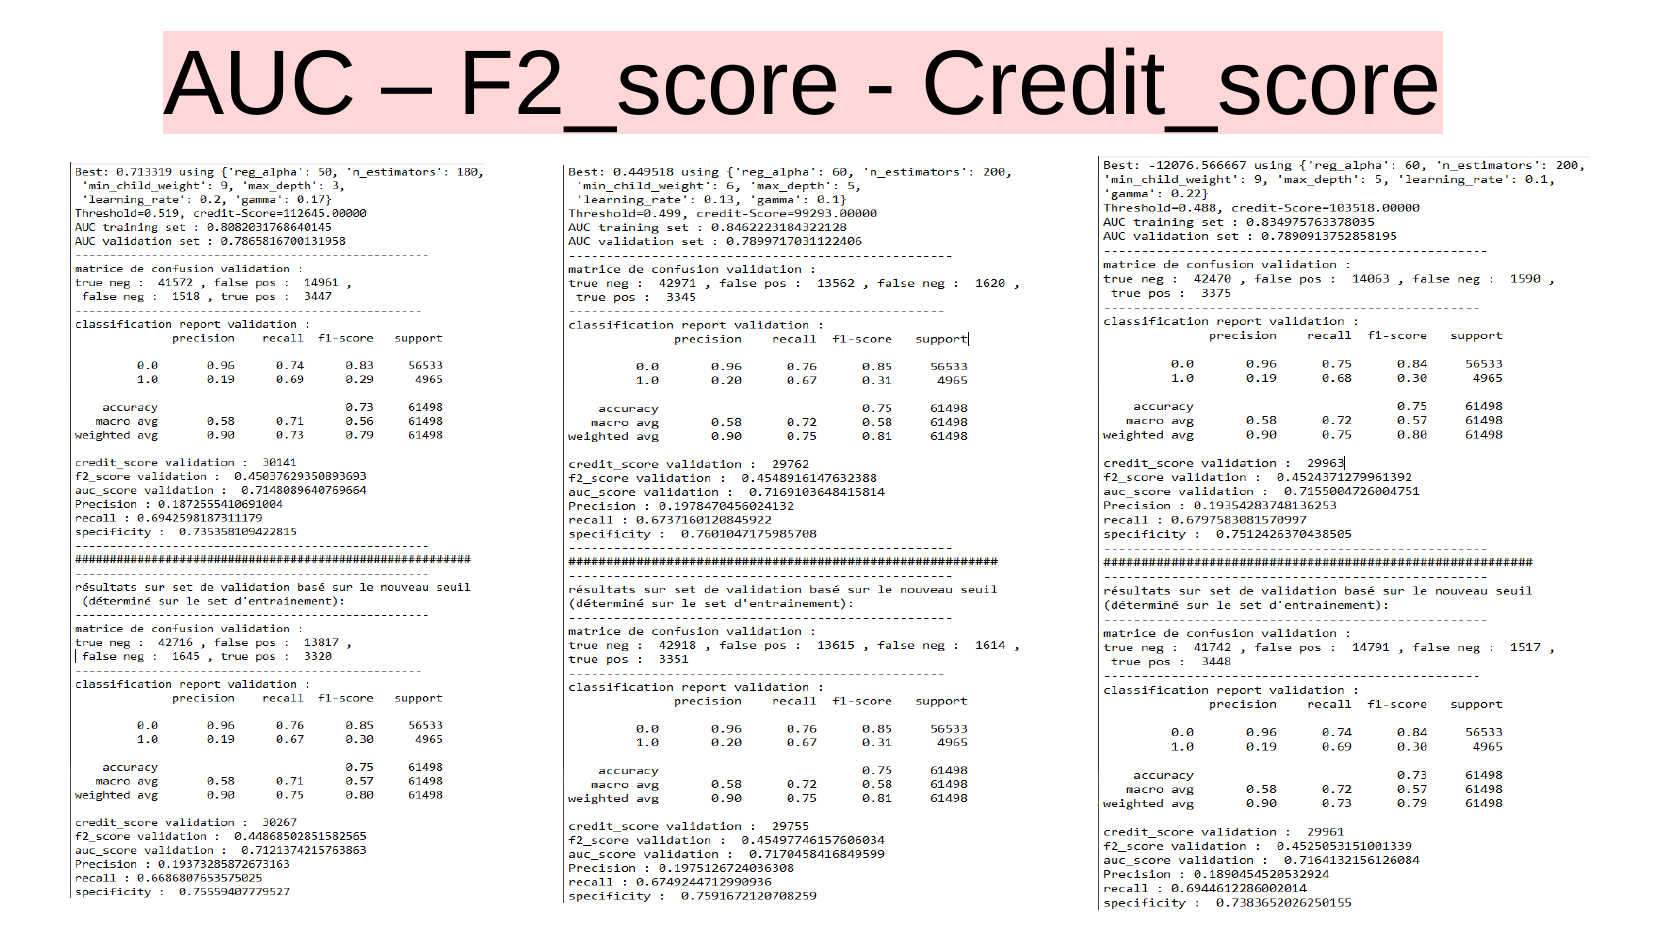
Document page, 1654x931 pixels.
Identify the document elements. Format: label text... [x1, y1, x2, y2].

title AUC – F2_score - Credit_score [59, 23, 1548, 142]
picture [563, 165, 1052, 903]
picture [1098, 156, 1590, 910]
picture [70, 162, 485, 898]
